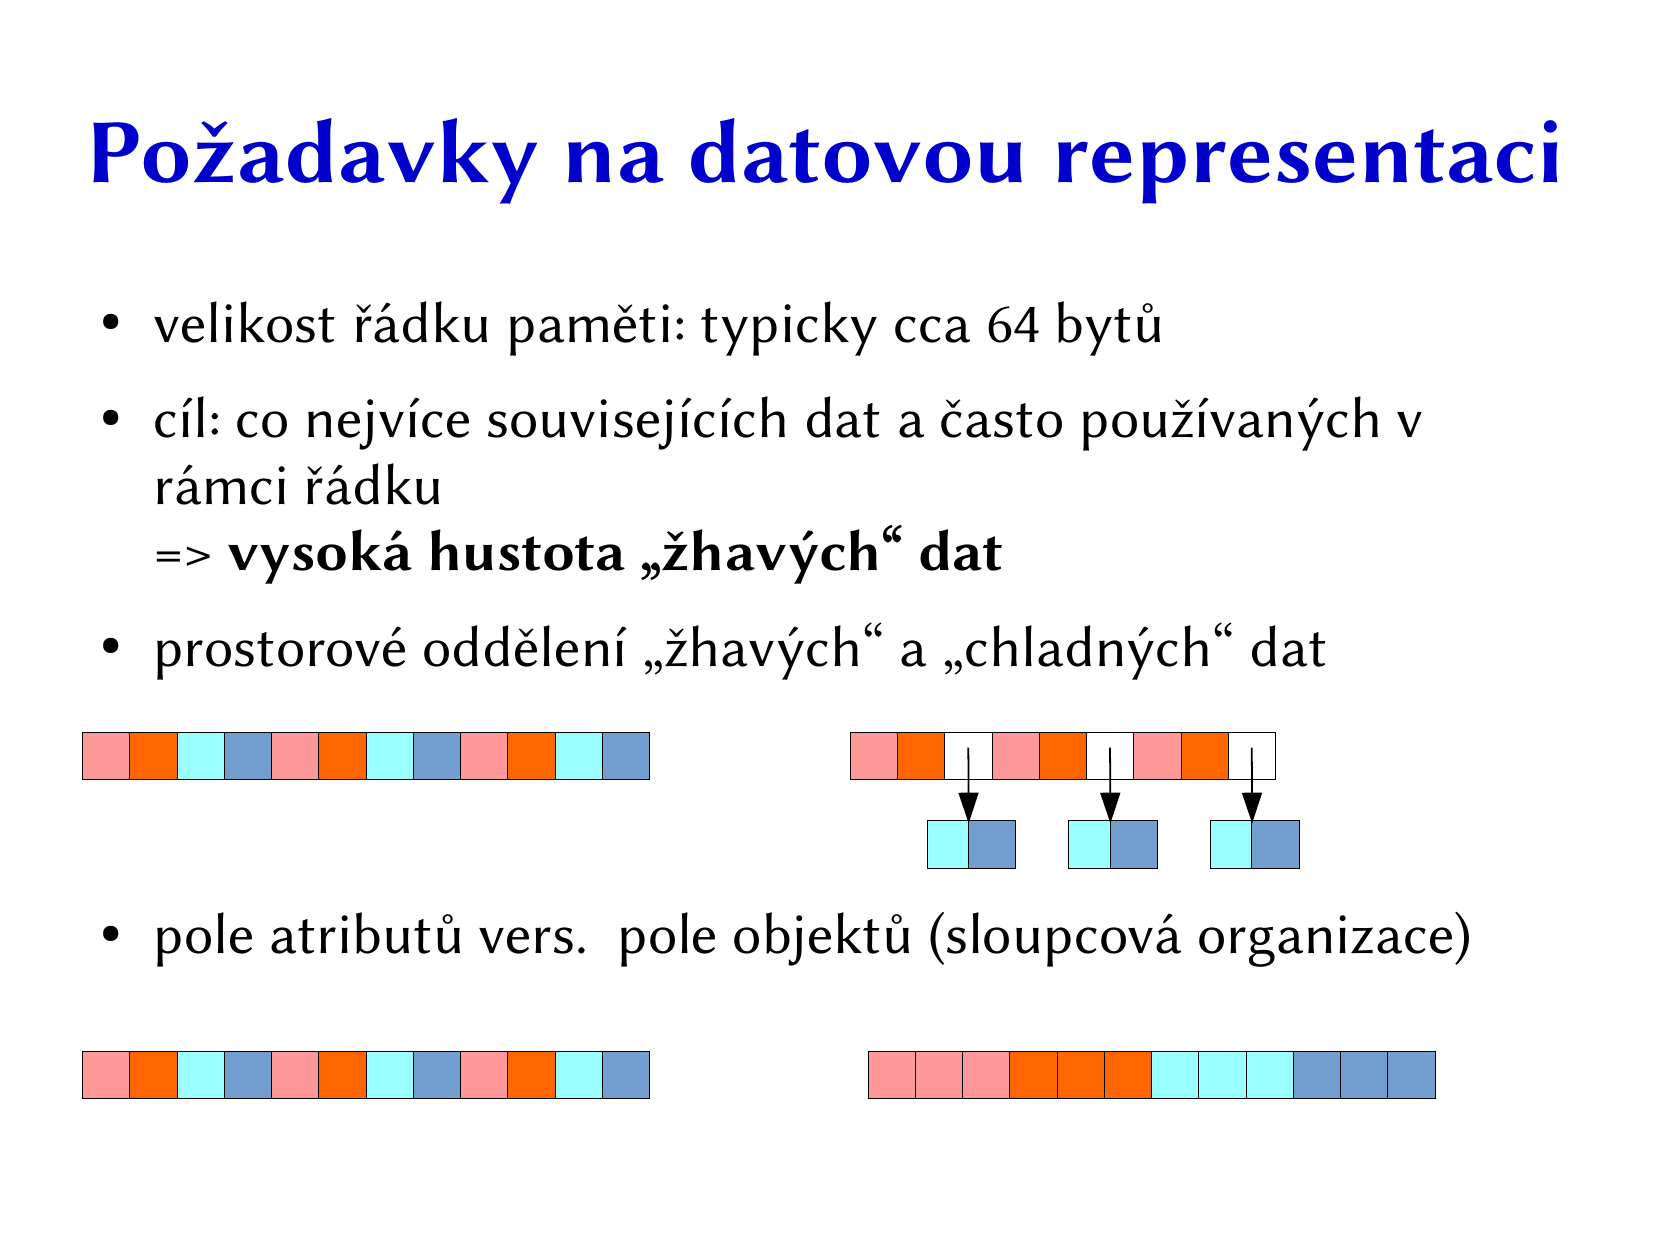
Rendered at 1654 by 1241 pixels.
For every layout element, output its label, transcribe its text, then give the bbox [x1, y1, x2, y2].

title Požadavky na datovou representaci [82, 49, 1571, 257]
text_box [461, 733, 649, 779]
text_box [1134, 733, 1275, 779]
text_box [851, 733, 992, 779]
text_box [83, 733, 271, 779]
text_box [927, 820, 1016, 869]
list velikost řádku paměti: typicky cca 64 bytů cíl: co nejvíce souvisejících dat a často používaných v rámci řádku => vysoká hustota „žhavých“ dat prostorové oddělení „žhavých“ a „chladných“ dat pole atributů vers. pole objektů (sloupcová organizace) [82, 290, 1571, 1010]
text_box [993, 733, 1133, 779]
text_box [83, 1052, 271, 1098]
text_box [272, 733, 460, 779]
text_box [272, 1052, 460, 1098]
text_box [868, 1051, 1436, 1099]
text_box [1210, 820, 1300, 869]
text_box [1068, 820, 1158, 869]
text_box [461, 1052, 649, 1098]
